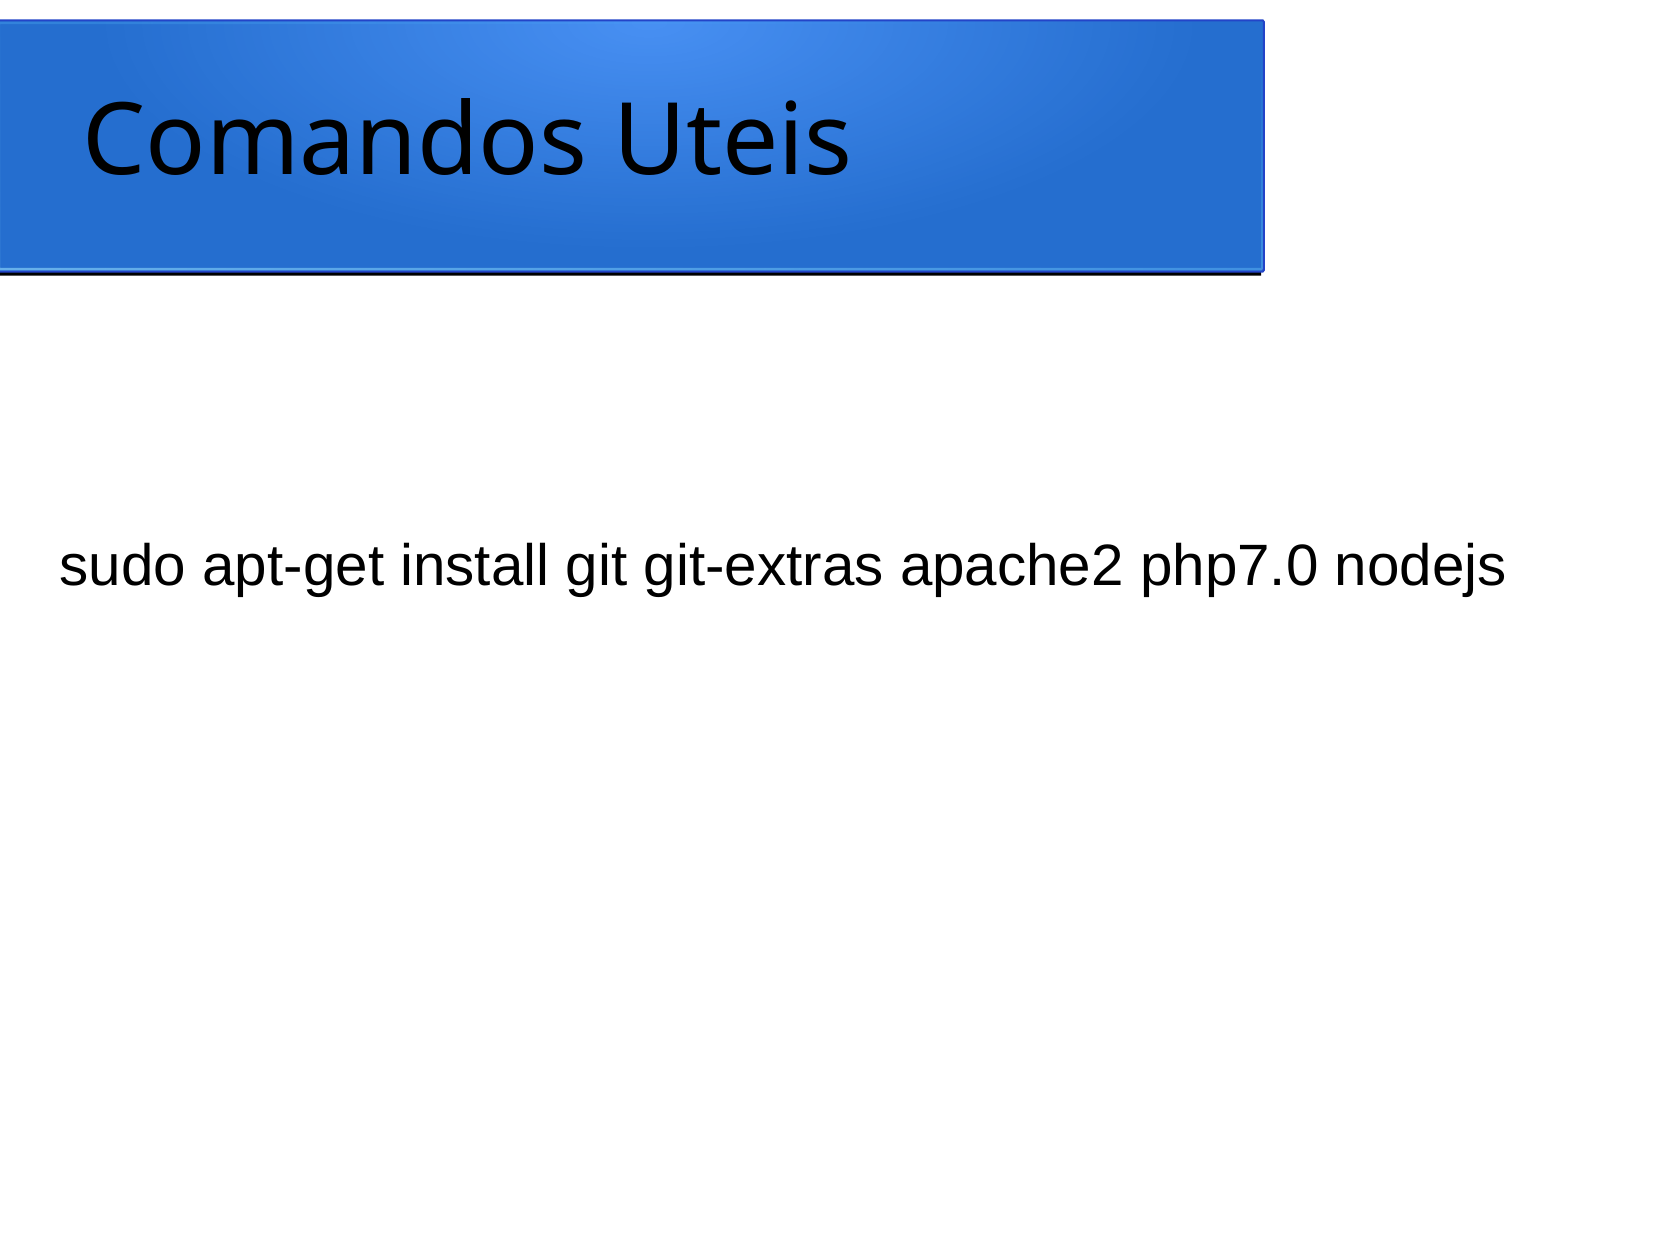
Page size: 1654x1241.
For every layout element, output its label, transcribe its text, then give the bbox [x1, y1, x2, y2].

text_box sudo apt-get install git git-extras apache2 php7.0 nodejs [45, 525, 1591, 958]
subtitle Comandos Uteis [82, 47, 1171, 226]
